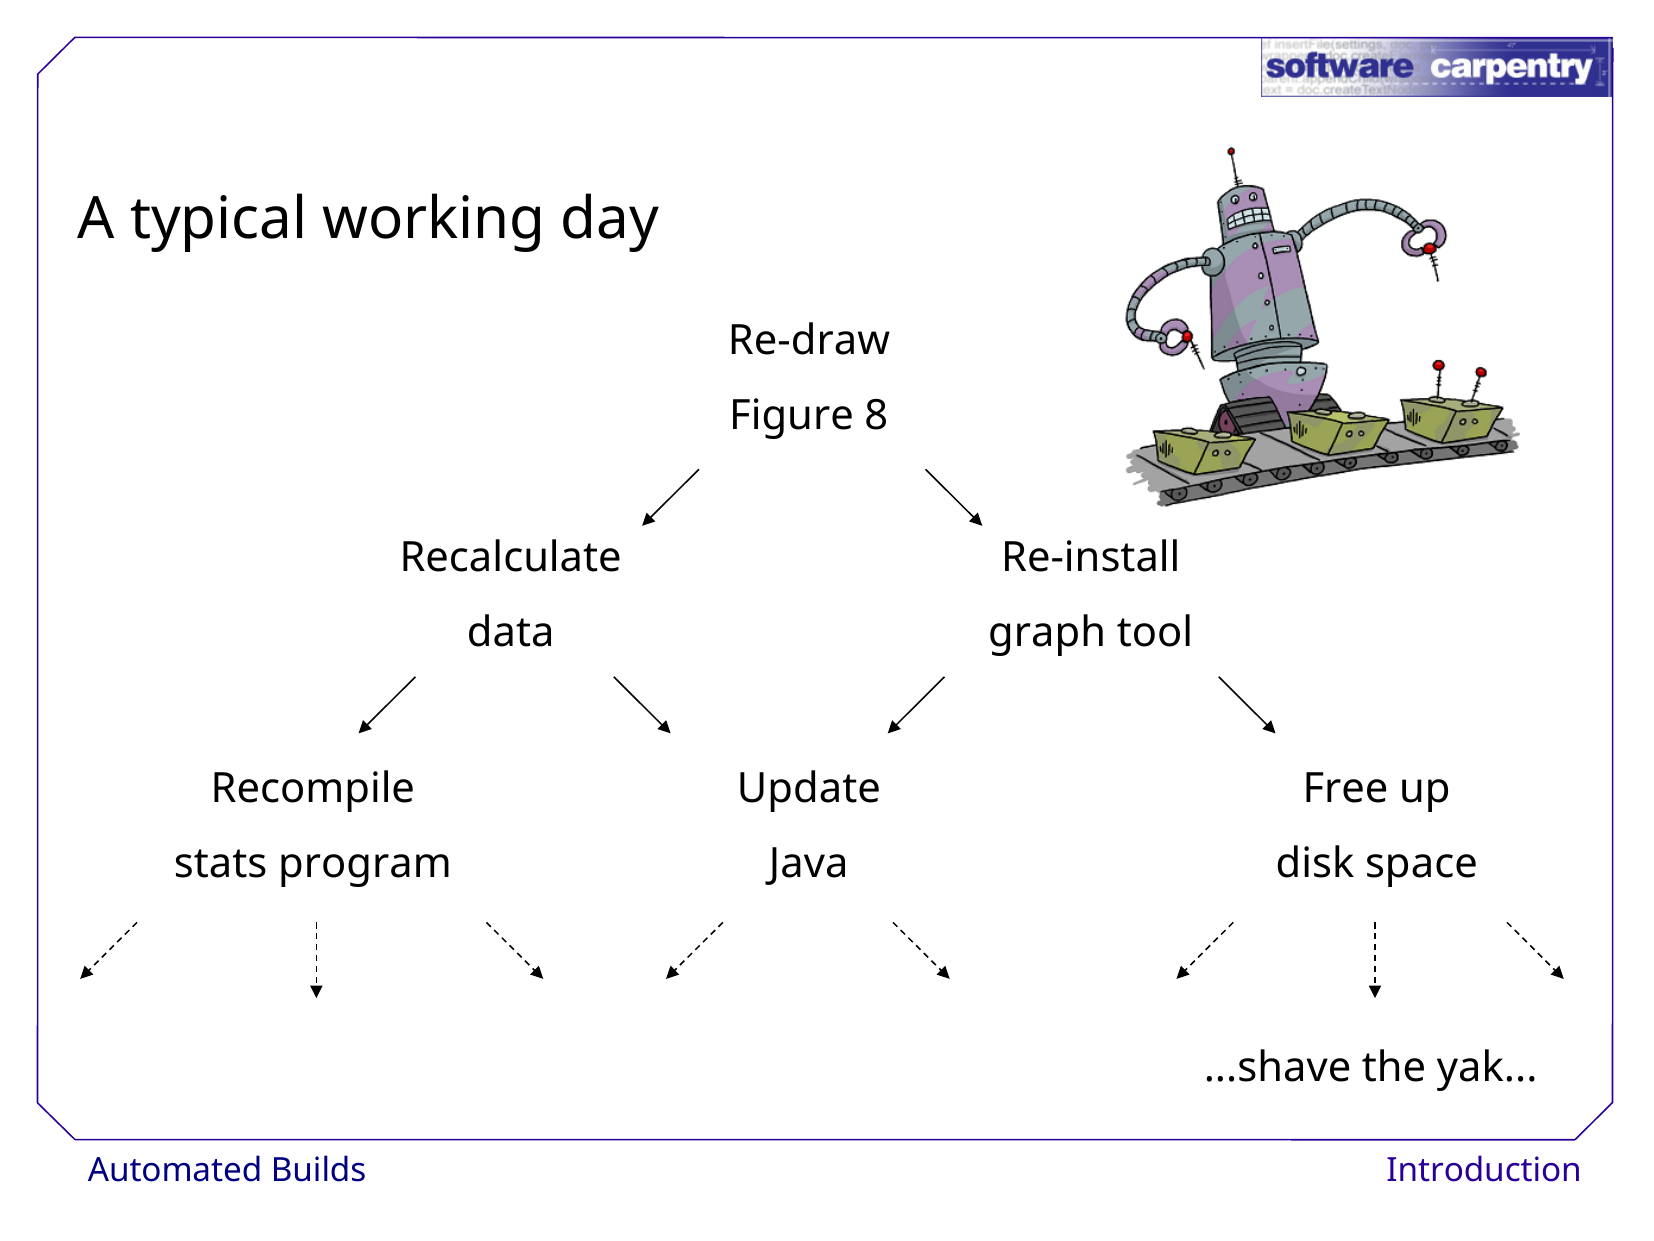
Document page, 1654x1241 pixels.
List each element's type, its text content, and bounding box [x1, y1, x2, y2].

picture [1261, 39, 1613, 97]
text_box Update Java [646, 727, 971, 894]
text_box Free up disk space [1185, 727, 1568, 894]
text_box Recalculate data [309, 497, 712, 663]
text_box Recompile stats program [84, 727, 542, 894]
text_box Re-install graph tool [898, 497, 1284, 663]
text_box A typical working day [63, 138, 825, 259]
picture [1110, 128, 1526, 522]
text_box Re-draw Figure 8 [638, 279, 980, 446]
text_box ...shave the yak... [1113, 1007, 1628, 1098]
